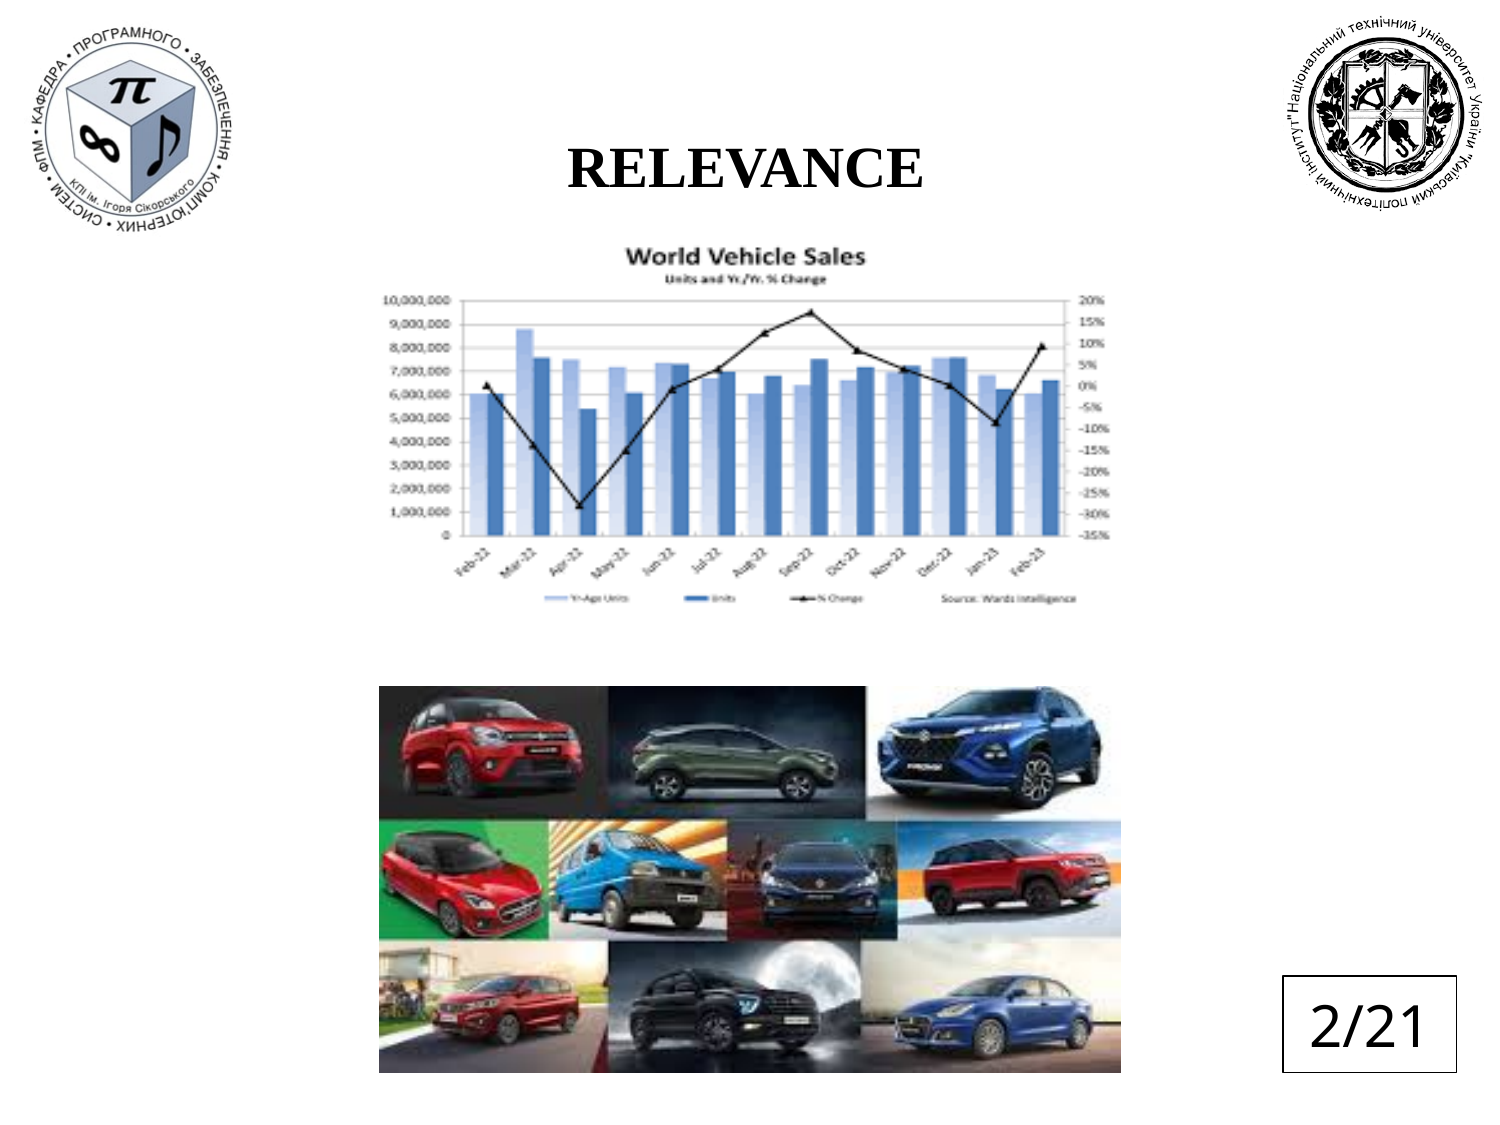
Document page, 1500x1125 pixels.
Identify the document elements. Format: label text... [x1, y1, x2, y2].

text_box 2/21 [1283, 975, 1457, 1073]
picture [379, 686, 1121, 1073]
picture [375, 233, 1118, 614]
title RELEVANCE [71, 51, 1422, 277]
picture [16, 12, 254, 251]
picture [1283, 12, 1484, 213]
